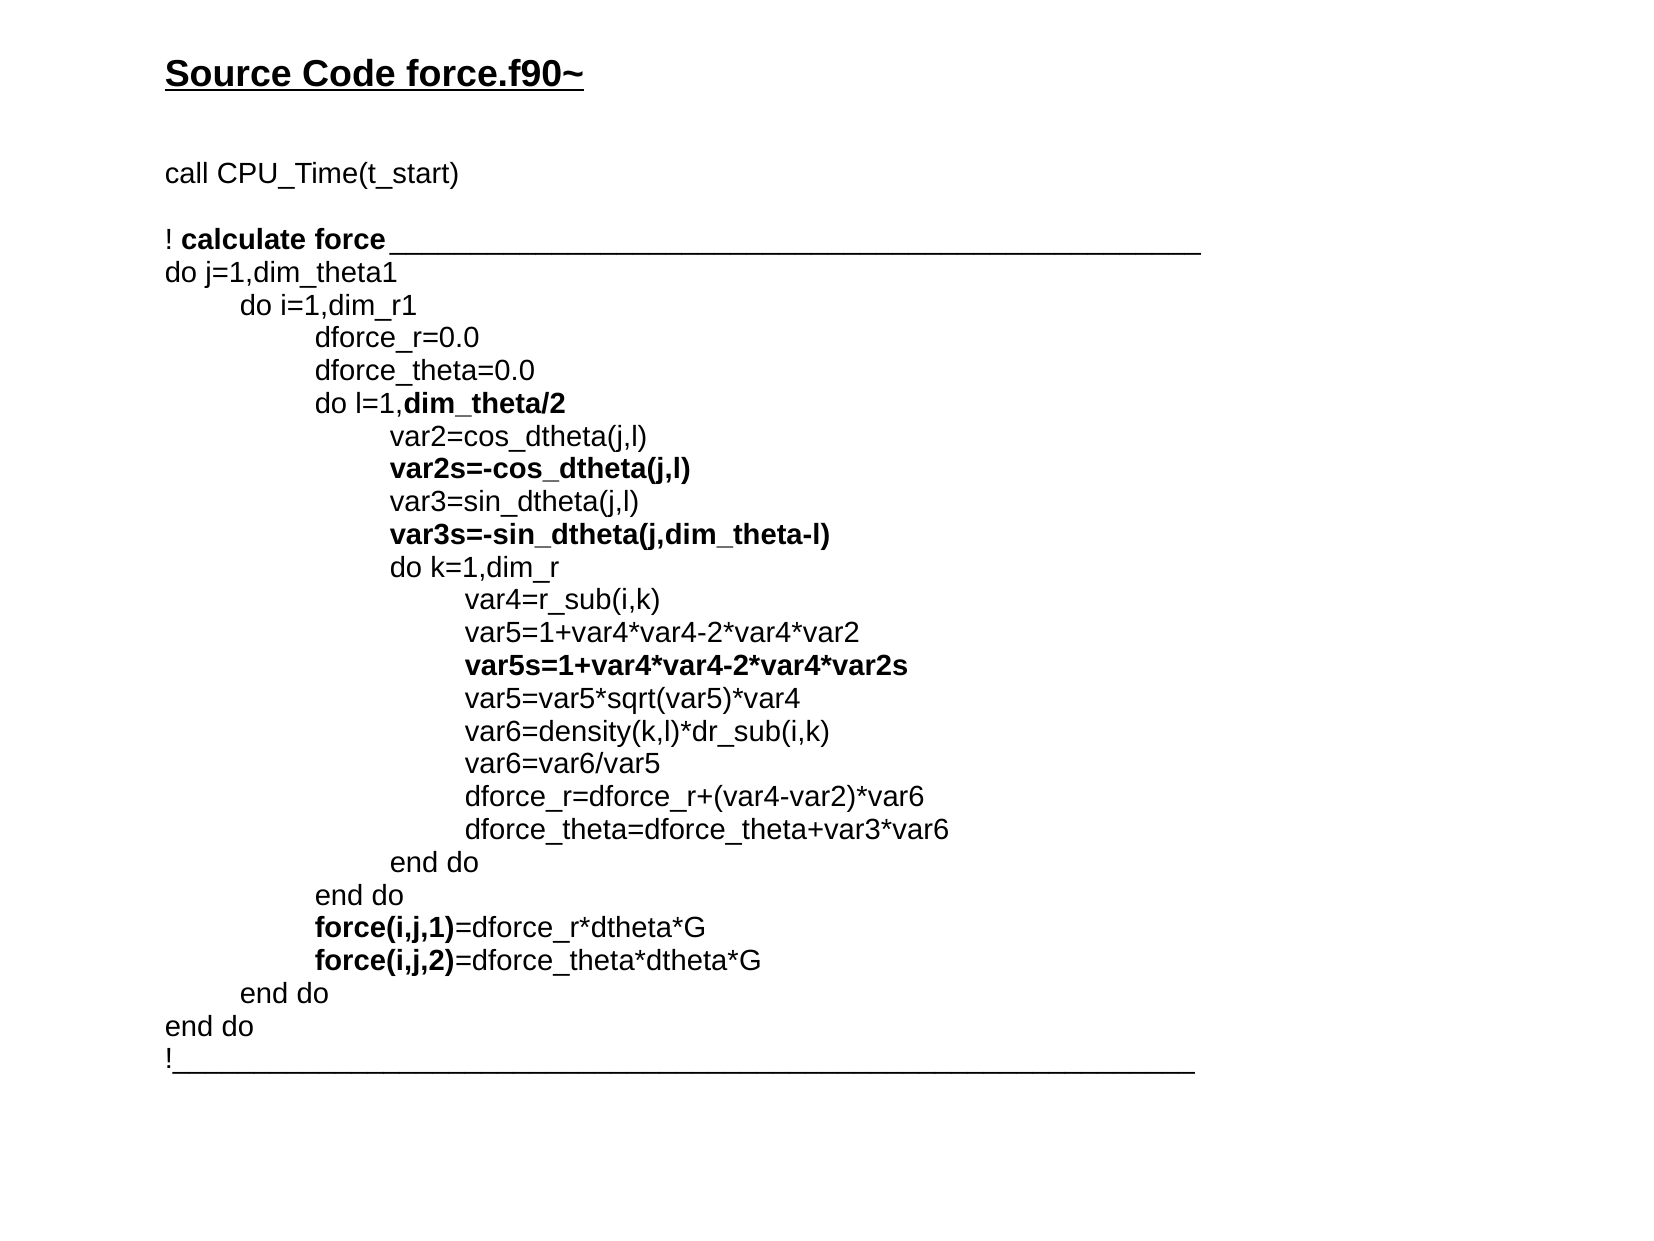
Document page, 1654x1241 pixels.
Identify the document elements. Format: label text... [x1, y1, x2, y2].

text_box Source Code force.f90~ [150, 45, 1501, 102]
text_box call CPU_Time(t_start) ! calculate force __________________________________________________ do j=1,dim_theta1 do i=1,dim_r1 dforce_r=0.0 dforce_theta=0.0 do l=1,dim_theta/2 var2=cos_dtheta(j,l) var2s=-cos_dtheta(j,l) var3=sin_dtheta(j,l) var3s=-sin_dtheta(j,dim_theta-l) do k=1,dim_r var4=r_sub(i,k) var5=1+var4*var4-2*var4*var2 var5s=1+var4*var4-2*var4*var2s var5=var5*sqrt(var5)*var4 var6=density(k,l)*dr_sub(i,k) var6=var6/var5 dforce_r=dforce_r+(var4-var2)*var6 dforce_theta=dforce_theta+var3*var6 end do end do force(i,j,1)=dforce_r*dtheta*G force(i,j,2)=dforce_theta*dtheta*G end do end do !_______________________________________________________________ [150, 150, 1501, 1116]
